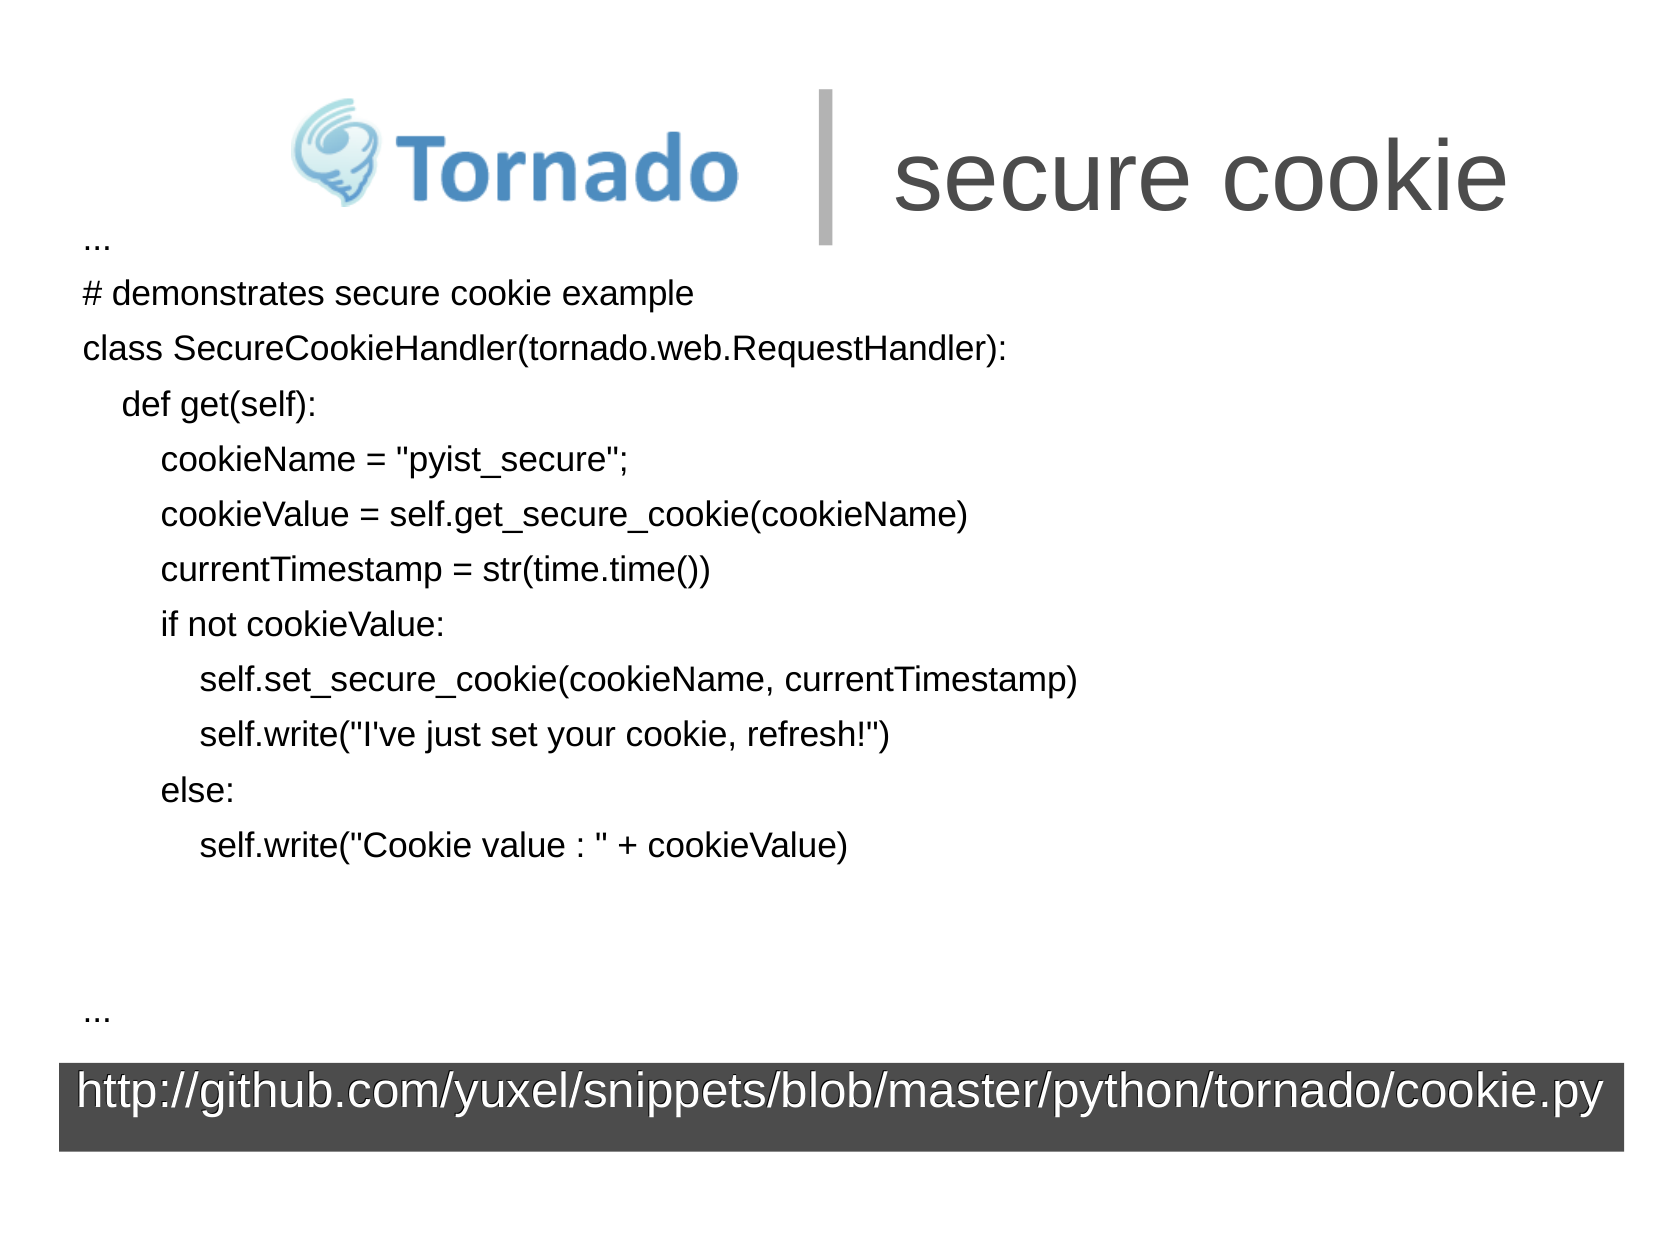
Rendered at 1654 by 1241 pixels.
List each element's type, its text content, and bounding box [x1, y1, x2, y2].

picture [291, 94, 739, 207]
list http://github.com/yuxel/snippets/blob/master/python/tornado/cookie.py [59, 1062, 1625, 1152]
list [838, 295, 1642, 1114]
text_box | secure cookie [804, 59, 1654, 296]
title [82, 49, 1571, 218]
list ... # demonstrates secure cookie example class SecureCookieHandler(tornado.web.RequestHandler): def get(self): cookieName = "pyist_secure"; cookieValue = self.get_secure_cookie(cookieName) currentTimestamp = str(time.time()) if not cookieValue: self.set_secure_cookie(cookieName, currentTimestamp) self.write("I've just set your cookie, refresh!") else: self.write("Cookie value : " + cookieValue) ... [82, 218, 838, 1034]
